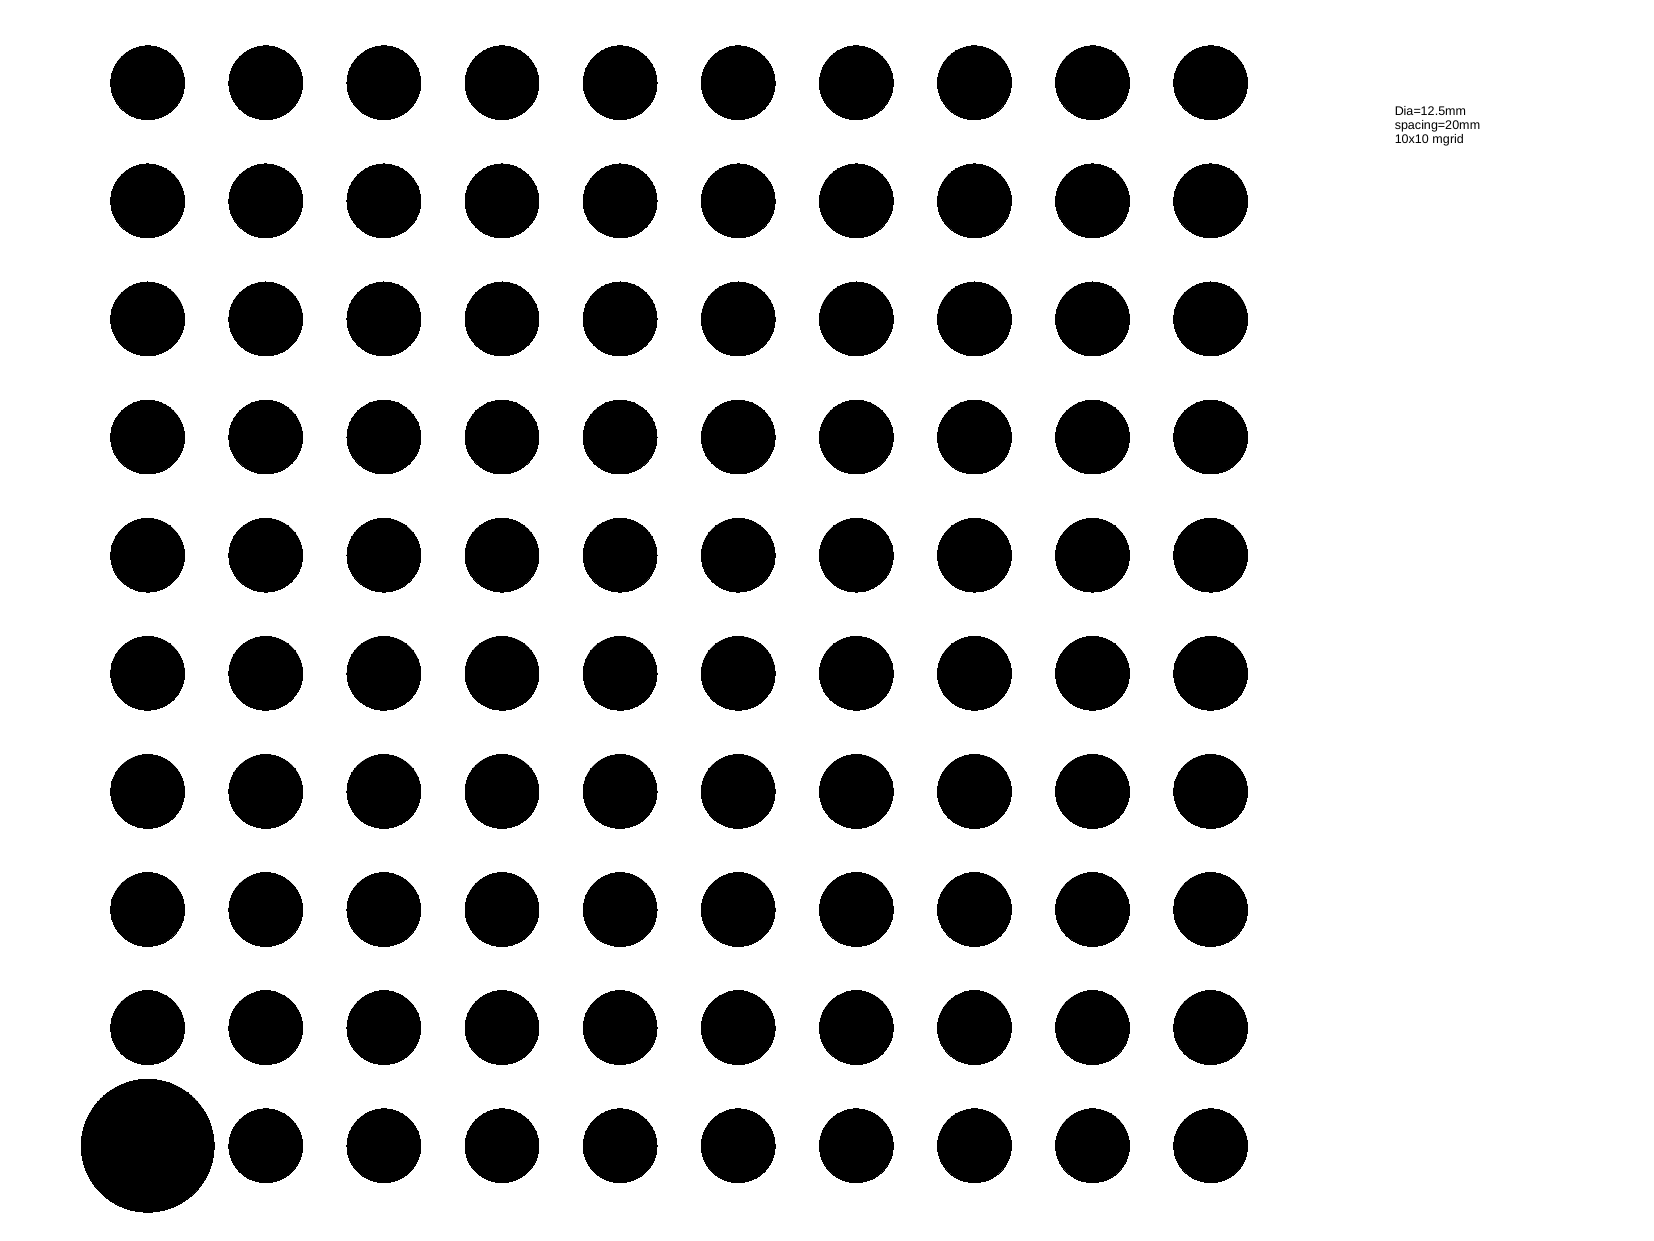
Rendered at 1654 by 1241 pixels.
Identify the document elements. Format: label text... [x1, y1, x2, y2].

text_box [1173, 754, 1248, 829]
text_box [465, 990, 539, 1065]
text_box [346, 990, 421, 1065]
text_box [228, 754, 303, 829]
text_box [110, 518, 185, 593]
text_box [583, 754, 658, 829]
text_box [701, 754, 776, 829]
text_box [937, 163, 1012, 238]
text_box [1055, 281, 1130, 356]
text_box Dia=12.5mm spacing=20mm 10x10 mgrid [1380, 96, 1496, 154]
text_box [1173, 1108, 1248, 1183]
text_box [110, 990, 185, 1065]
text_box [1055, 45, 1130, 120]
text_box [465, 400, 539, 474]
text_box [819, 636, 894, 711]
text_box [110, 754, 185, 829]
text_box [110, 400, 185, 474]
text_box [1055, 400, 1130, 474]
text_box [1055, 518, 1130, 593]
text_box [701, 636, 776, 711]
text_box [1173, 400, 1248, 474]
text_box [819, 872, 894, 947]
text_box [937, 1108, 1012, 1183]
text_box [937, 754, 1012, 829]
text_box [110, 281, 185, 356]
text_box [228, 400, 303, 474]
text_box [346, 400, 421, 474]
text_box [701, 163, 776, 238]
text_box [346, 518, 421, 593]
text_box [228, 990, 303, 1065]
text_box [465, 872, 539, 947]
text_box [937, 872, 1012, 947]
text_box [110, 163, 185, 238]
text_box [583, 636, 658, 711]
text_box [1173, 163, 1248, 238]
text_box [346, 754, 421, 829]
text_box [937, 518, 1012, 593]
text_box [346, 281, 421, 356]
text_box [1055, 636, 1130, 711]
text_box [465, 754, 539, 829]
text_box [937, 990, 1012, 1065]
text_box [81, 1079, 215, 1213]
text_box [701, 400, 776, 474]
text_box [346, 636, 421, 711]
text_box [465, 518, 539, 593]
text_box [701, 872, 776, 947]
text_box [819, 281, 894, 356]
text_box [1055, 872, 1130, 947]
text_box [1173, 45, 1248, 120]
text_box [465, 163, 539, 238]
text_box [937, 281, 1012, 356]
text_box [465, 1108, 539, 1183]
text_box [583, 1108, 658, 1183]
text_box [465, 281, 539, 356]
text_box [346, 1108, 421, 1183]
text_box [701, 518, 776, 593]
text_box [465, 45, 539, 120]
text_box [937, 45, 1012, 120]
text_box [1173, 872, 1248, 947]
text_box [1055, 754, 1130, 829]
text_box [1173, 281, 1248, 356]
text_box [819, 400, 894, 474]
text_box [1173, 636, 1248, 711]
text_box [1055, 1108, 1130, 1183]
text_box [819, 754, 894, 829]
text_box [937, 636, 1012, 711]
text_box [346, 872, 421, 947]
text_box [937, 400, 1012, 474]
text_box [701, 45, 776, 120]
text_box [228, 45, 303, 120]
text_box [819, 45, 894, 120]
text_box [1055, 990, 1130, 1065]
text_box [228, 636, 303, 711]
text_box [583, 281, 658, 356]
text_box [346, 163, 421, 238]
text_box [583, 163, 658, 238]
text_box [228, 163, 303, 238]
text_box [228, 518, 303, 593]
text_box [228, 872, 303, 947]
text_box [583, 45, 658, 120]
text_box [701, 990, 776, 1065]
text_box [228, 281, 303, 356]
text_box [583, 872, 658, 947]
text_box [583, 990, 658, 1065]
text_box [110, 45, 185, 120]
text_box [819, 163, 894, 238]
text_box [701, 1108, 776, 1183]
text_box [110, 872, 185, 947]
text_box [1055, 163, 1130, 238]
text_box [819, 990, 894, 1065]
text_box [583, 518, 658, 593]
text_box [228, 1108, 303, 1183]
text_box [465, 636, 539, 711]
text_box [701, 281, 776, 356]
text_box [819, 518, 894, 593]
text_box [1173, 990, 1248, 1065]
text_box [346, 45, 421, 120]
text_box [1173, 518, 1248, 593]
text_box [583, 400, 658, 474]
text_box [110, 636, 185, 711]
text_box [819, 1108, 894, 1183]
